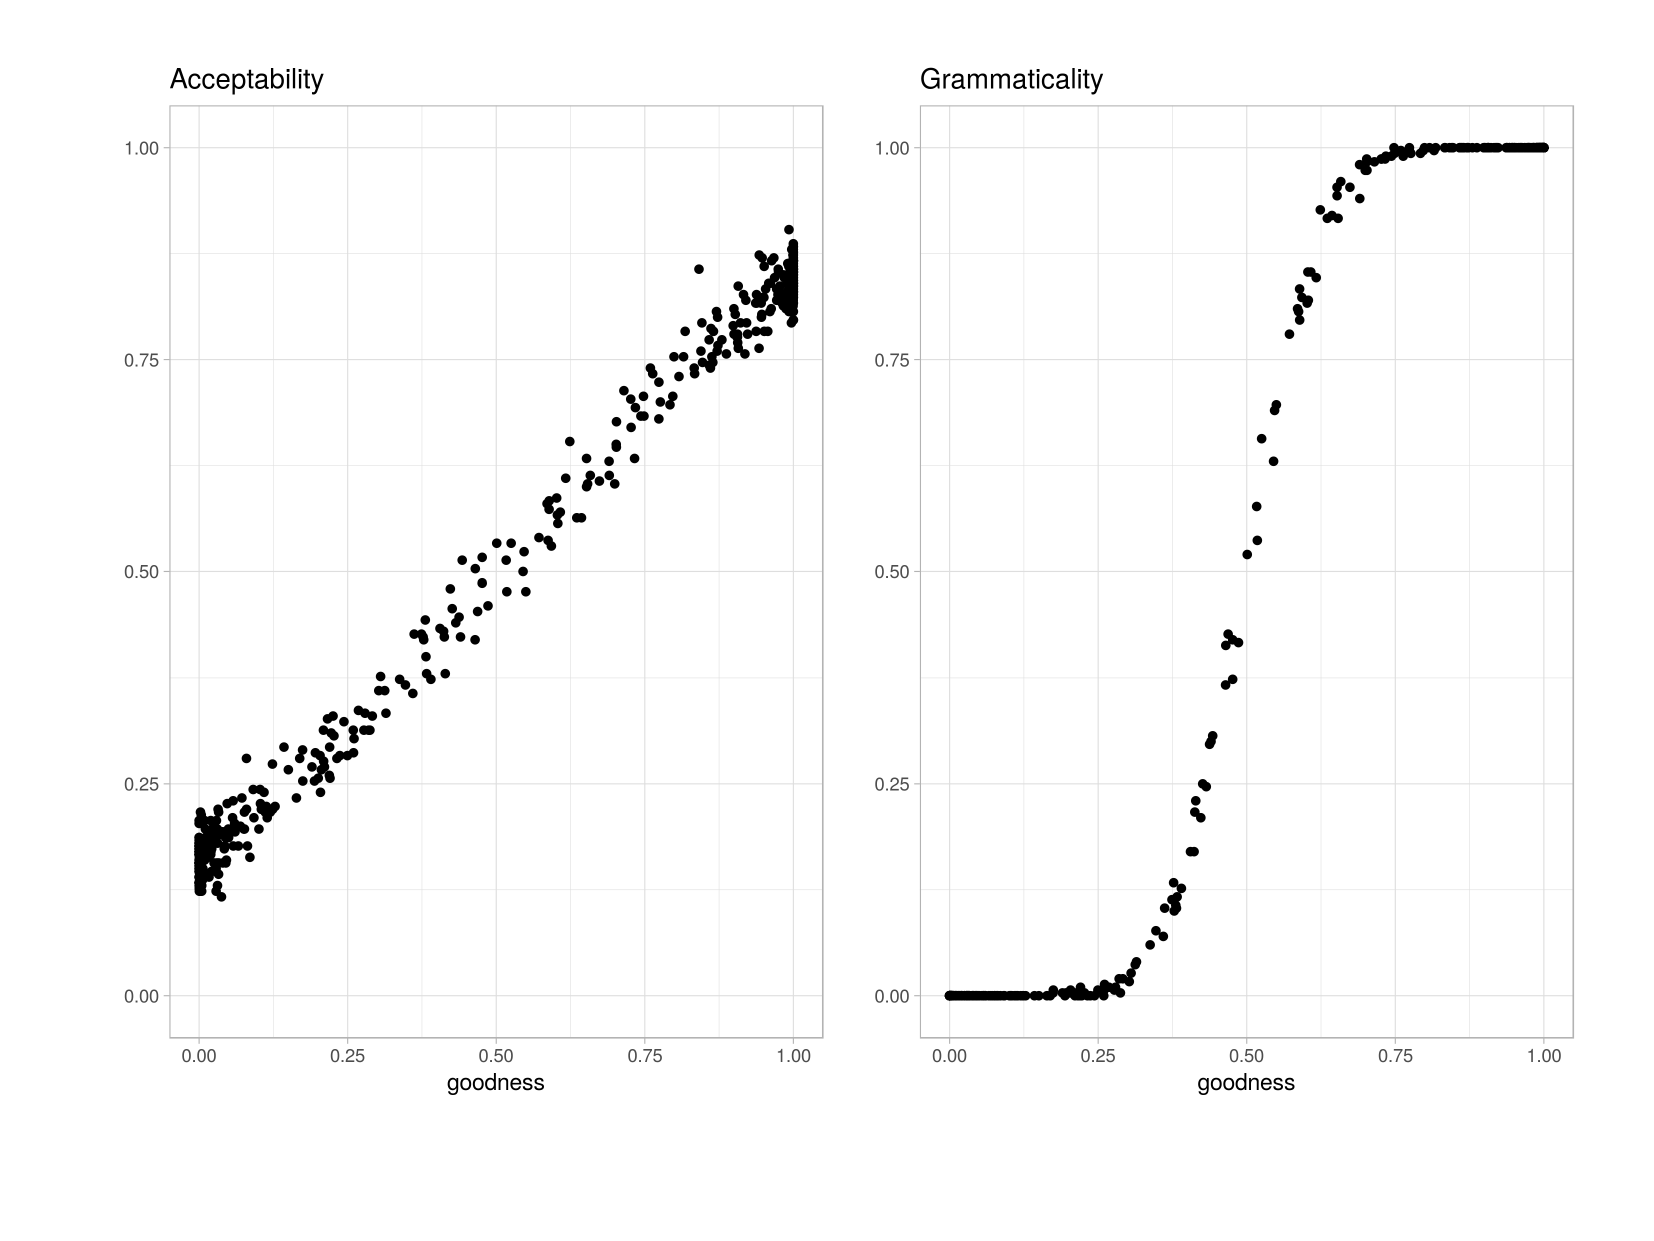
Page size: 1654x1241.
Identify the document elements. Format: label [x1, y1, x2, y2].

picture [84, 56, 1585, 1107]
